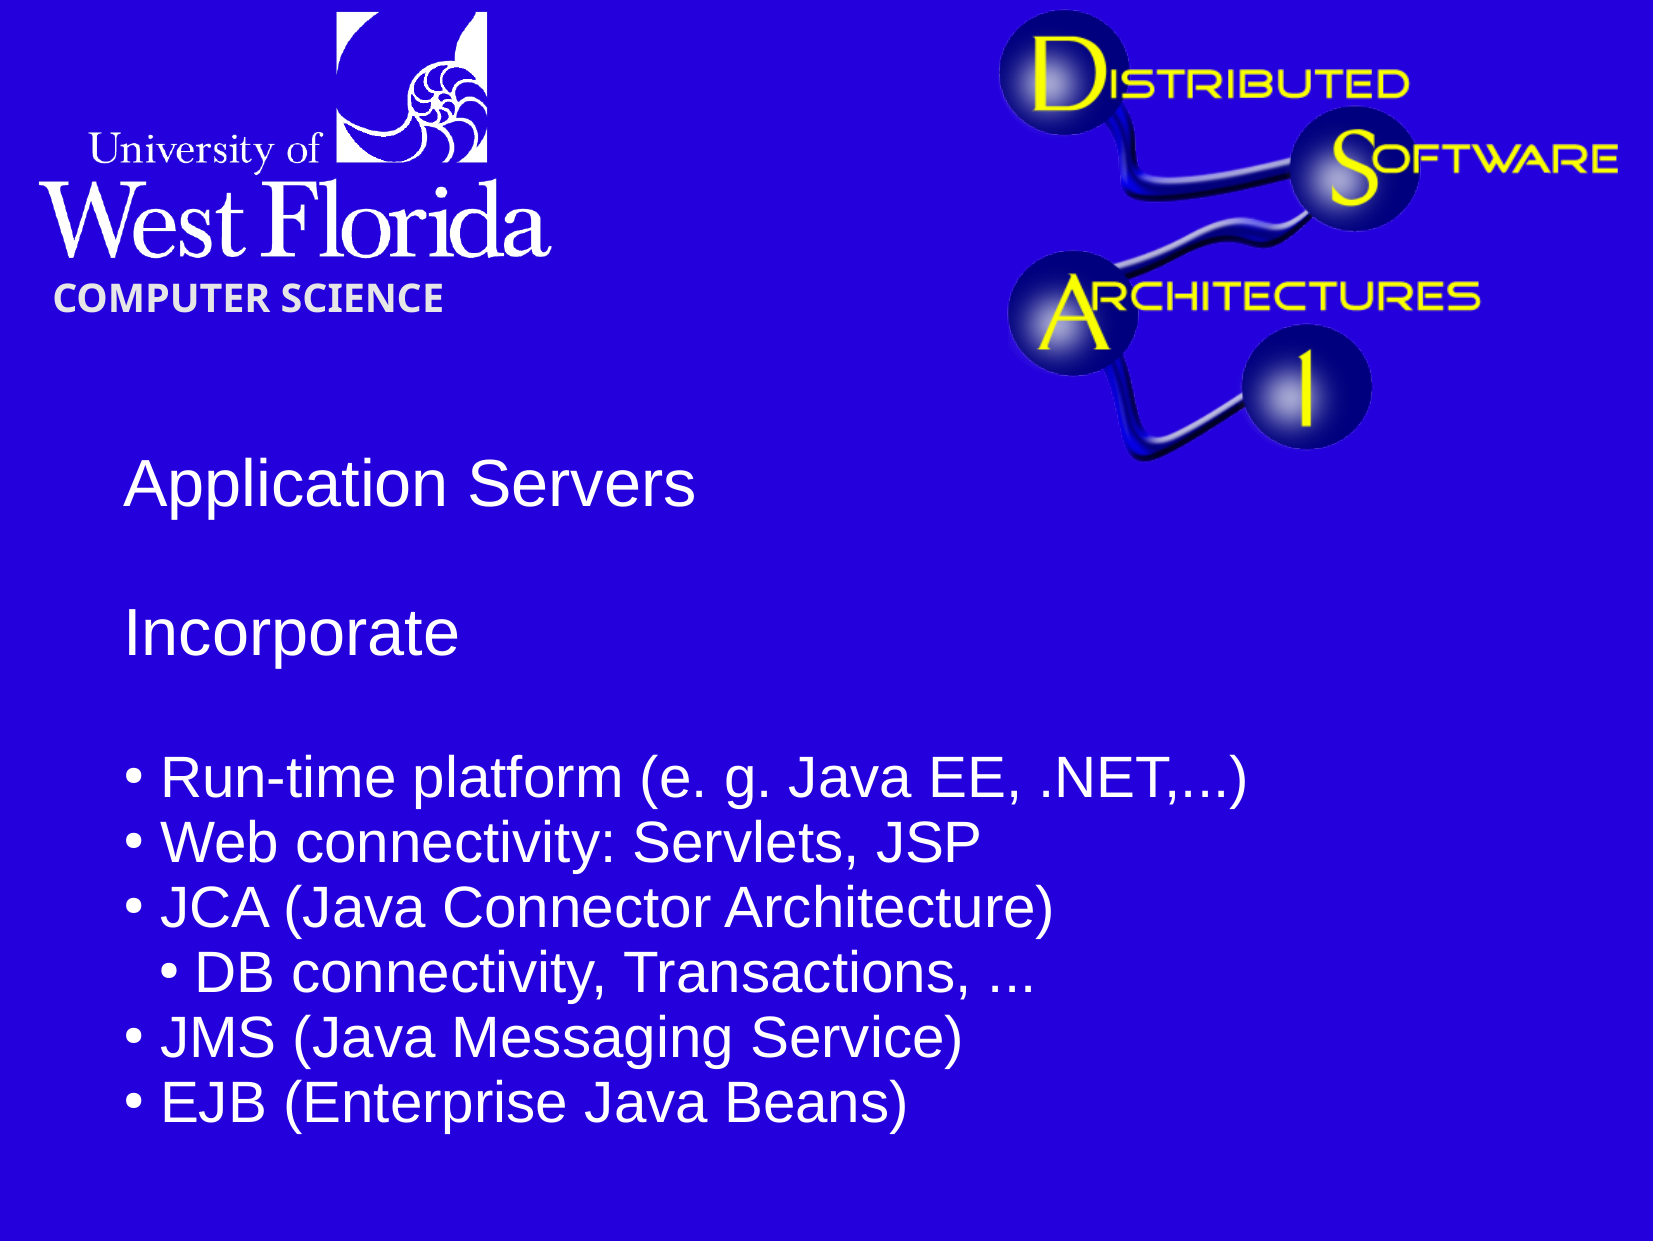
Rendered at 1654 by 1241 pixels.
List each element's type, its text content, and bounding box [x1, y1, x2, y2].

text_box COMPUTER SCIENCE [37, 262, 563, 334]
picture [910, 0, 1653, 506]
picture [37, 0, 559, 262]
text_box Application Servers Incorporate Run-time platform (e. g. Java EE, .NET,...) Web connectivity: Servlets, JSP JCA (Java Connector Architecture) DB connectivity, Transactions, ... JMS (Java Messaging Service) EJB (Enterprise Java Beans) [108, 438, 1421, 1241]
